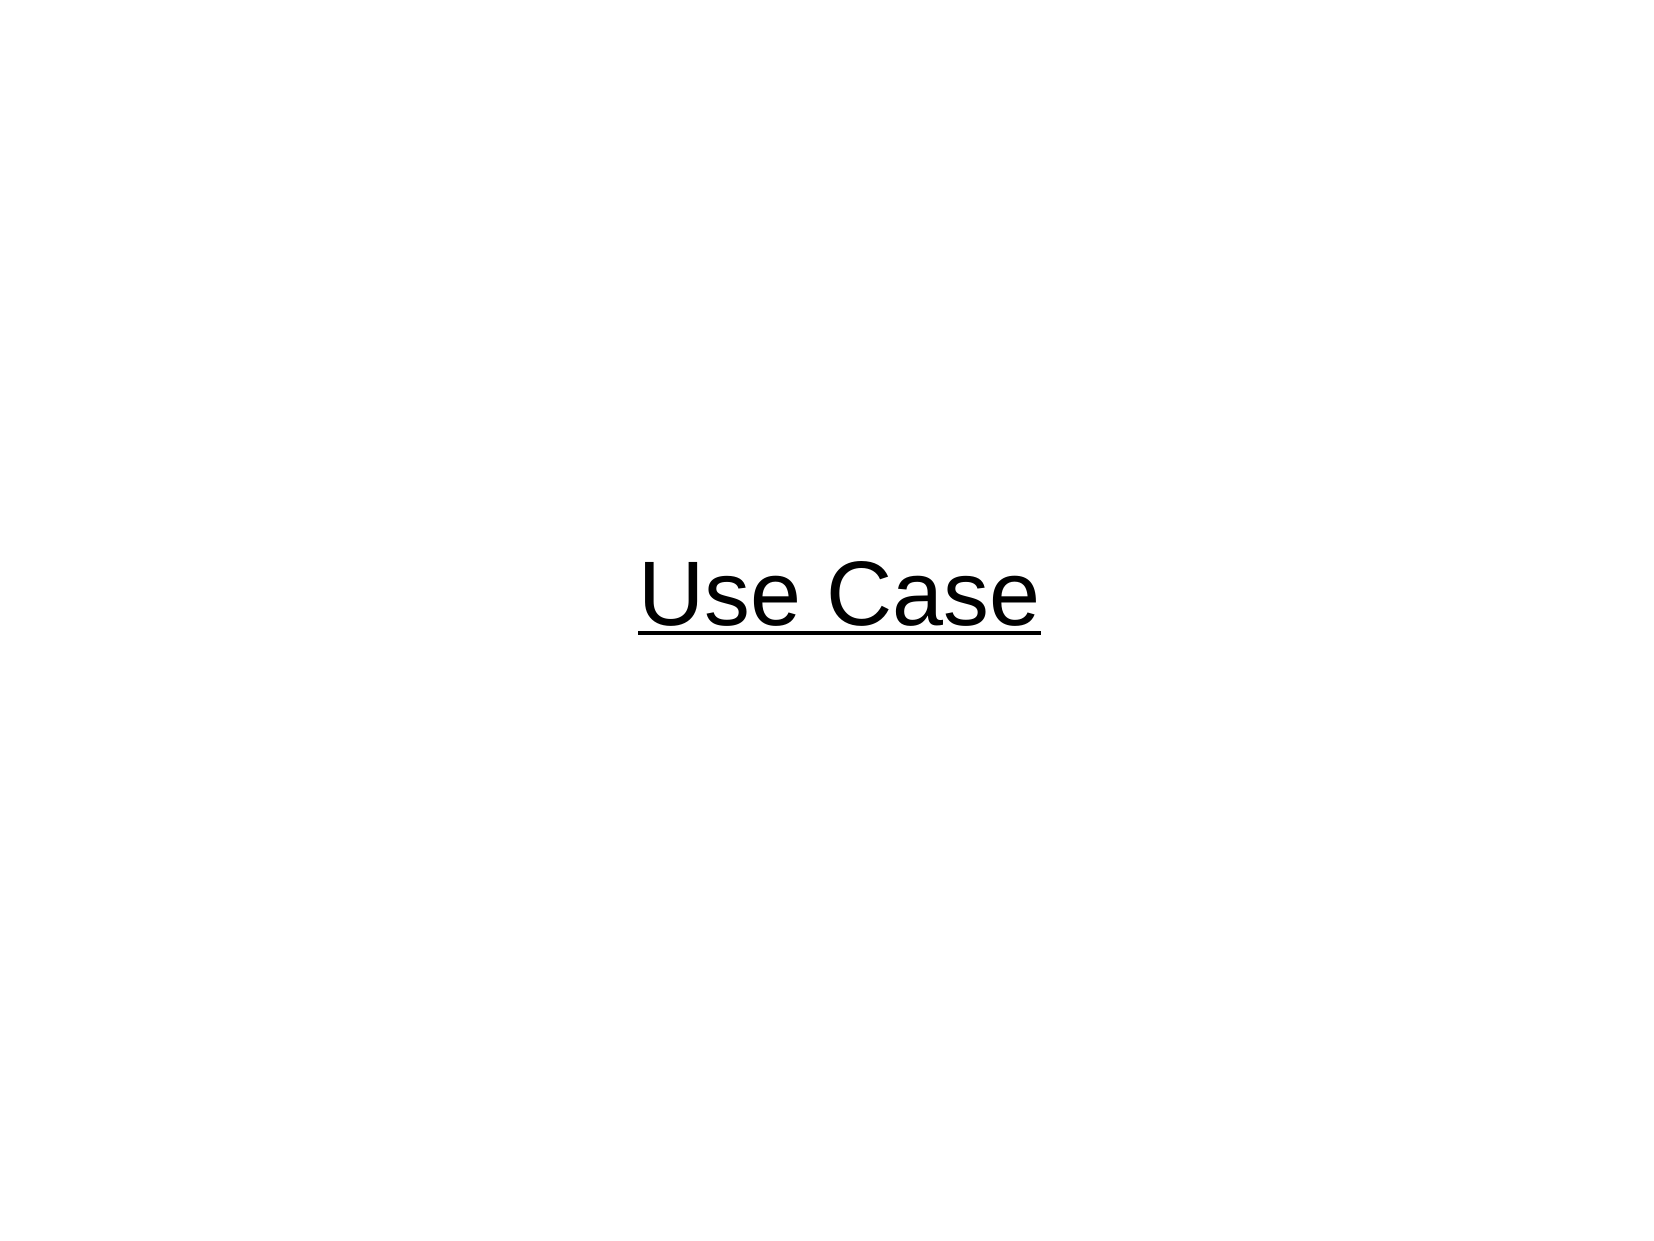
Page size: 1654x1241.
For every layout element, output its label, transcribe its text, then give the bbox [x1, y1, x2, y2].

title Use Case [82, 490, 1571, 698]
